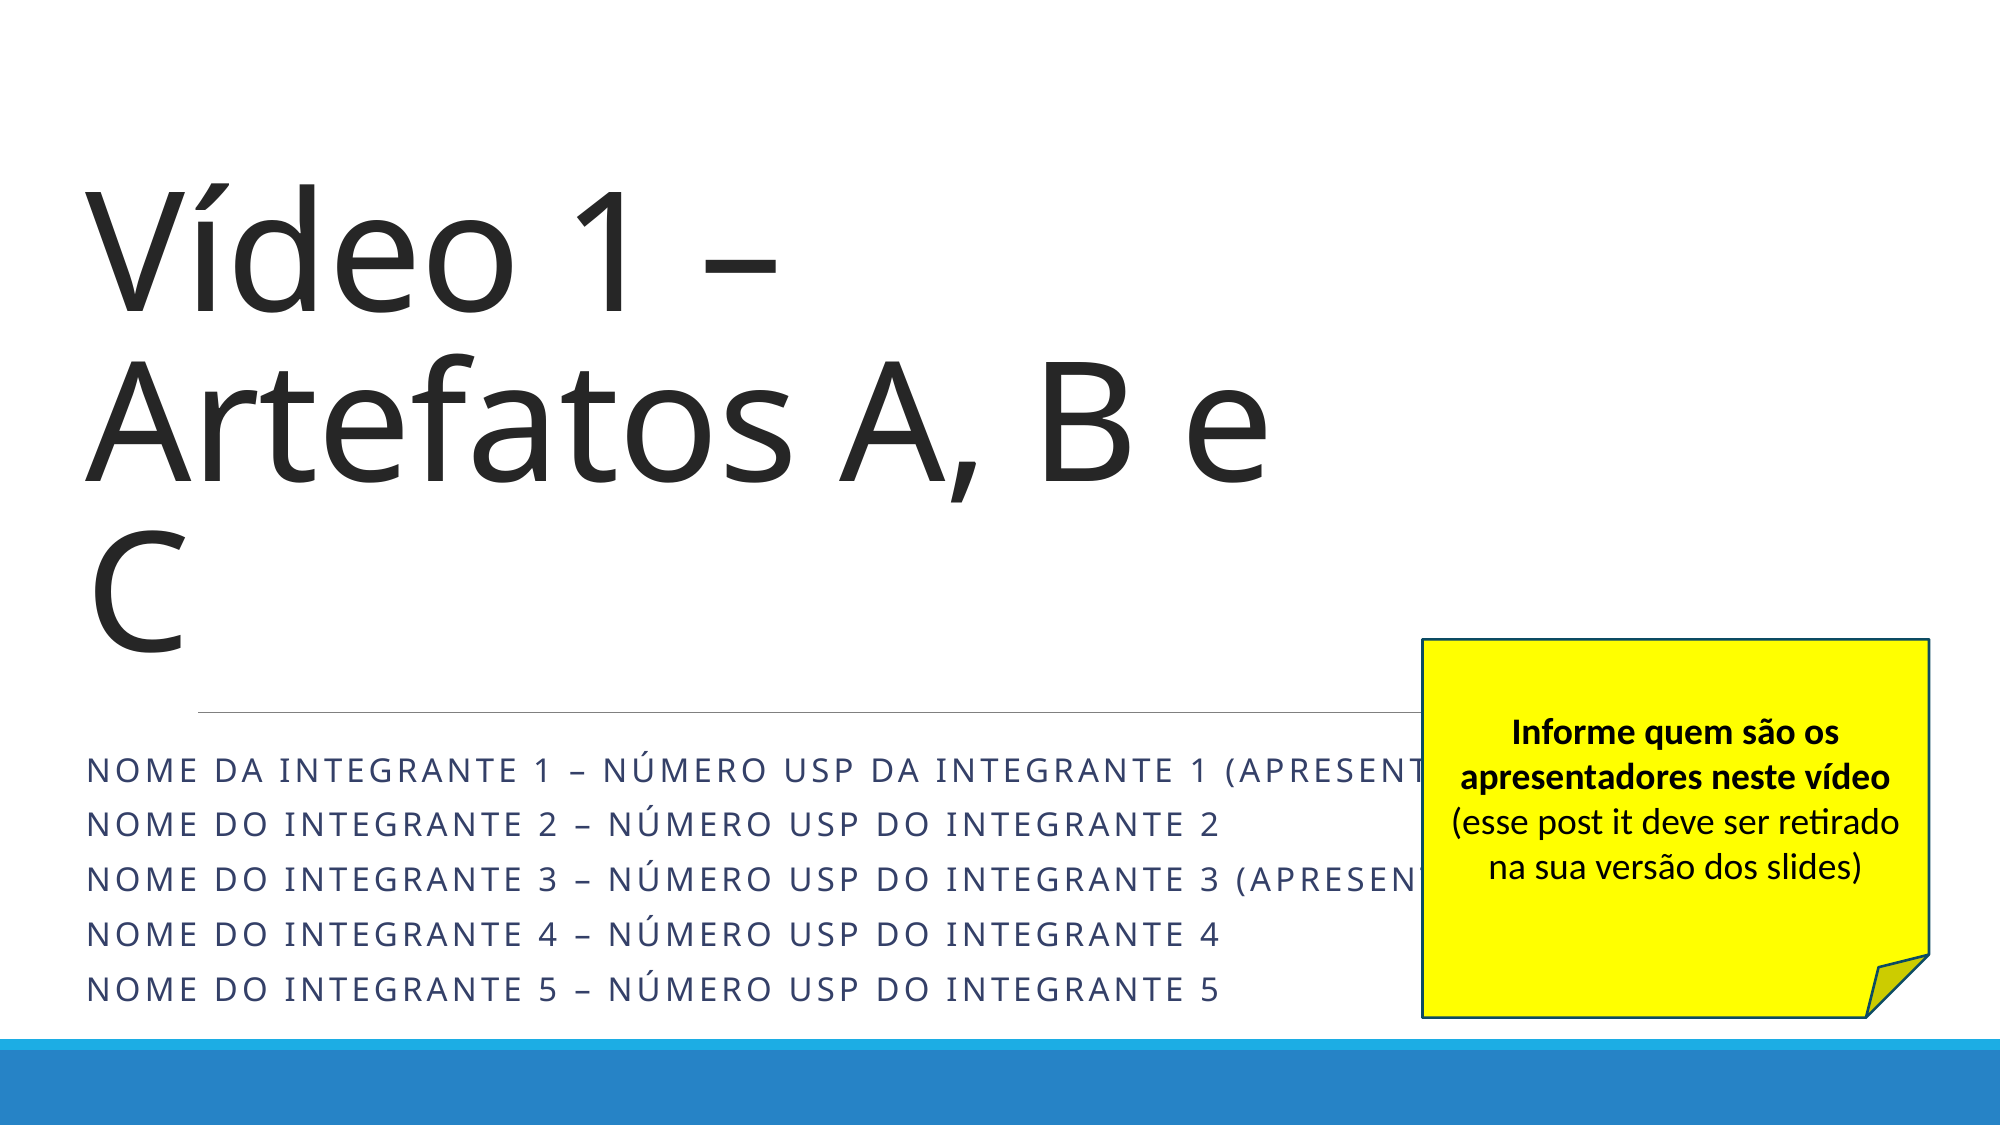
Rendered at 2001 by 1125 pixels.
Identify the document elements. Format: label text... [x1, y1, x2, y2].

subtitle Nome da integrante 1 – número Usp da integrante 1 (apresentadorA) Nome do integrante 2 – número Usp do integrante 2 Nome do integrante 3 – número Usp do integrante 3 (apresentador) Nome do integrante 4 – número Usp do integrante 4 Nome do integrante 5 – número Usp do integrante 5 [70, 746, 1422, 1018]
text_box Informe quem são os apresentadores neste vídeo (esse post it deve ser retirado na sua versão dos slides) [1422, 639, 1930, 1018]
title Vídeo 1 – Artefatos A, B e C [70, 301, 1354, 693]
